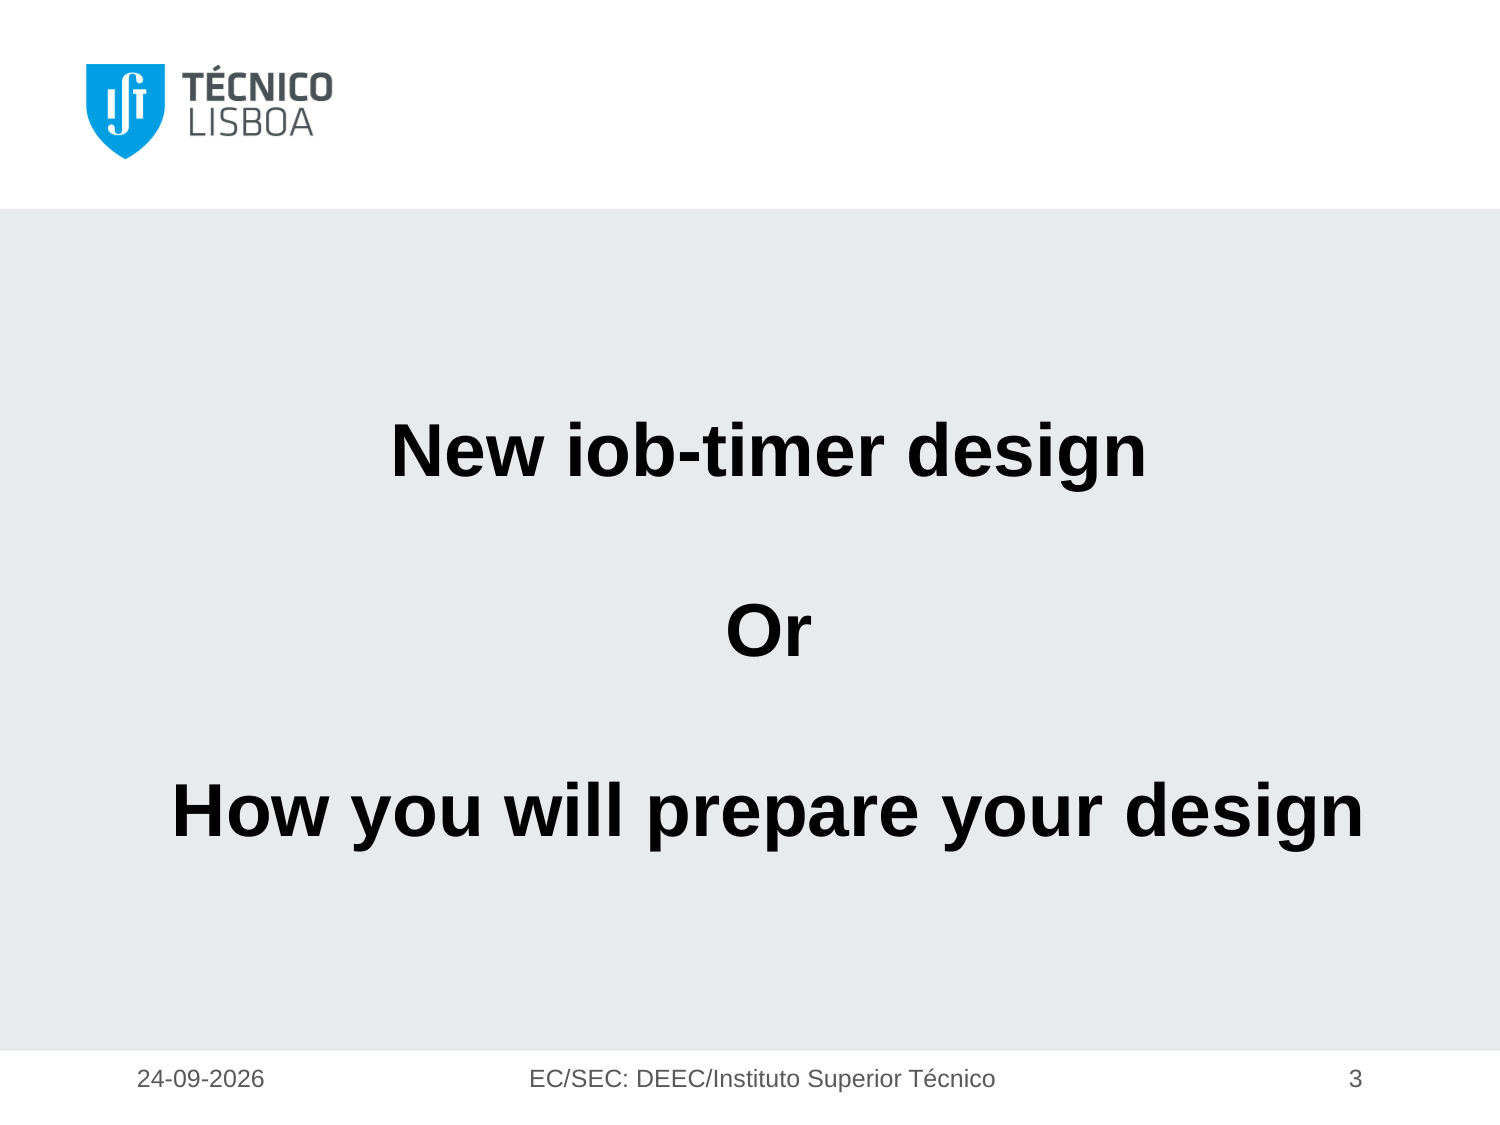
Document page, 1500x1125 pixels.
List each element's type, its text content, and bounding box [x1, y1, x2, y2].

slide_number <number> [1077, 1052, 1378, 1103]
slide_number 22-10-2020 [121, 1052, 425, 1103]
footer EC/SEC: DEEC/Instituto Superior Técnico [512, 1052, 1021, 1103]
list [52, 367, 1465, 1030]
picture [0, 0, 1500, 1125]
